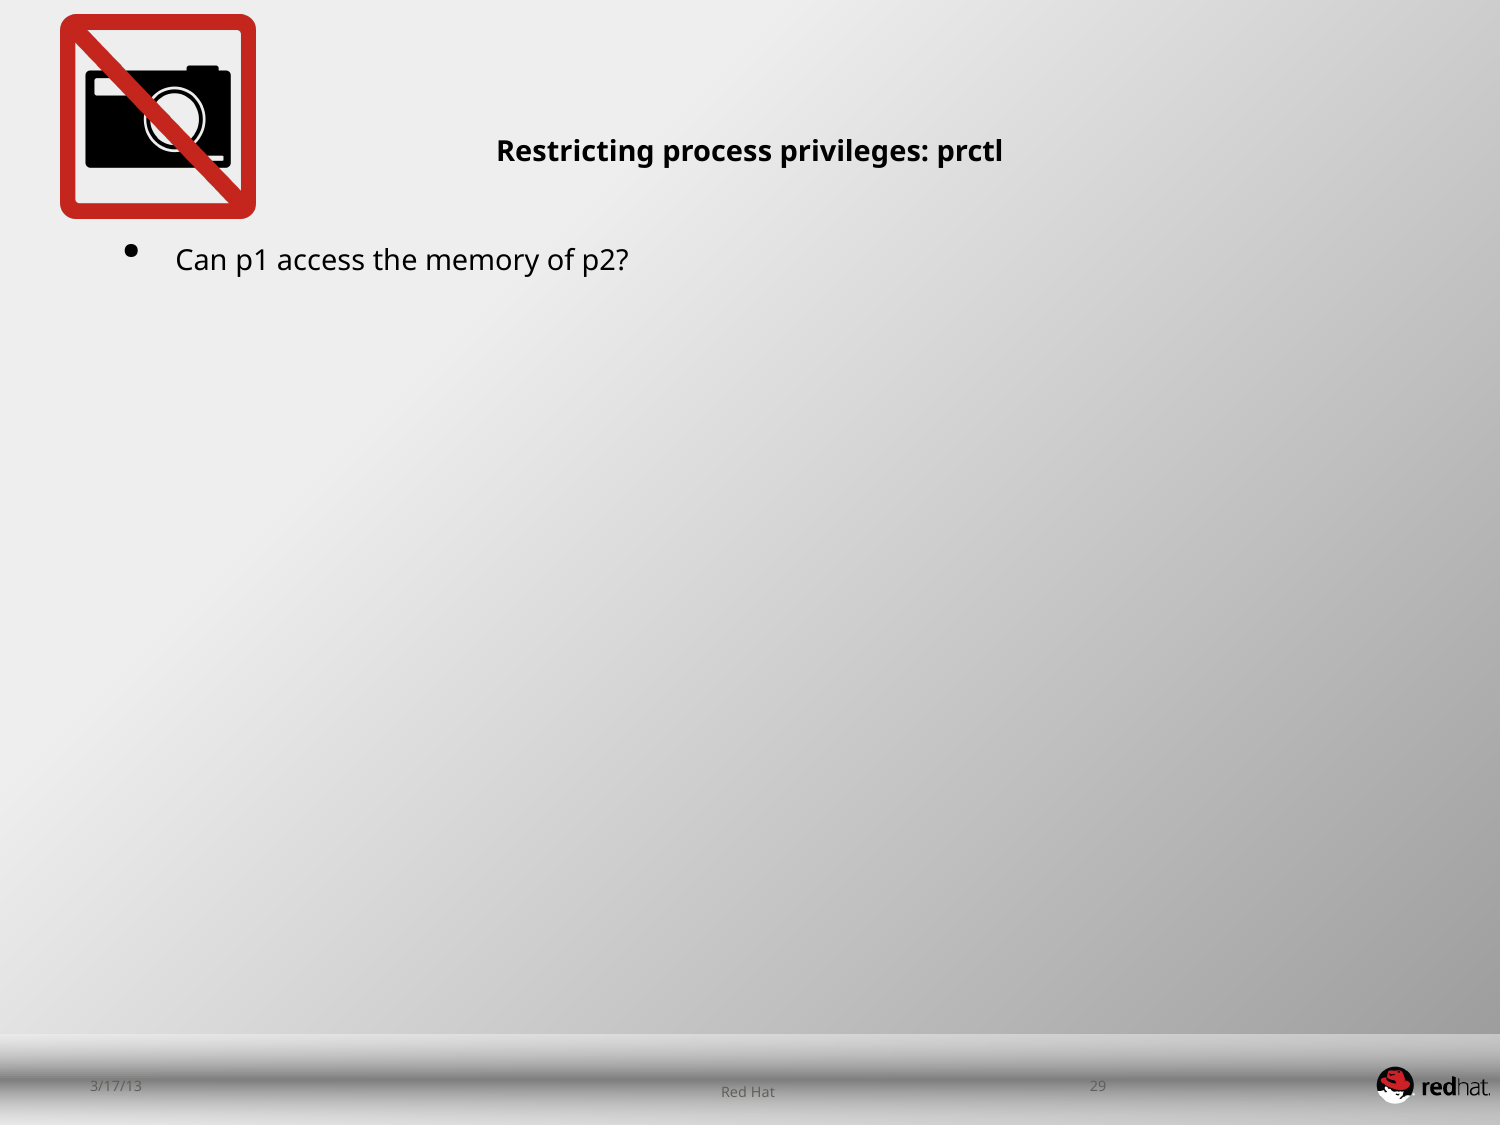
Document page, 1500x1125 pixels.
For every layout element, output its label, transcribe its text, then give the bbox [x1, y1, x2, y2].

title Restricting process privileges: prctl [256, 22, 1426, 188]
footer Red Hat [300, 1065, 1200, 1110]
slide_number <number> [1074, 1051, 1337, 1112]
picture [60, 14, 256, 219]
slide_number 3/17/13 [75, 1051, 425, 1112]
picture [1364, 1057, 1500, 1110]
list Can p1 access the memory of p2? [74, 209, 1425, 1012]
